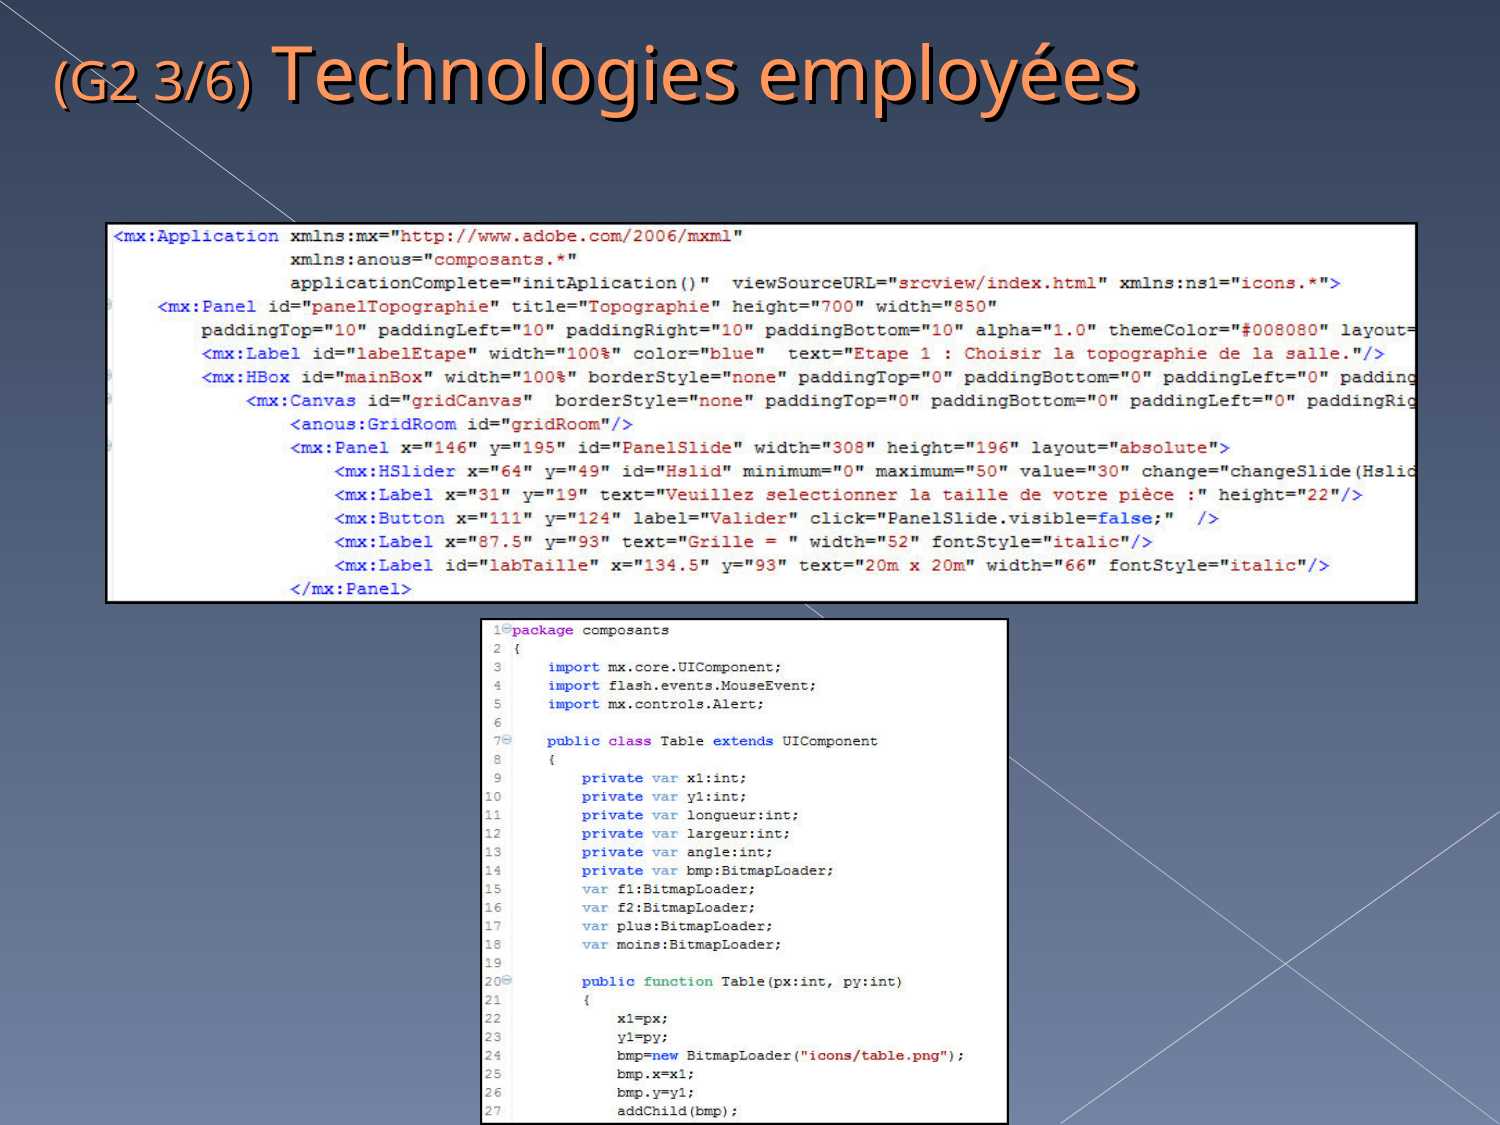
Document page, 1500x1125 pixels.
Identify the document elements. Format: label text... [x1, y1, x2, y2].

picture [480, 618, 1009, 1125]
title (G2 3/6) Technologies employées [0, 7, 1191, 237]
picture [105, 222, 1418, 604]
